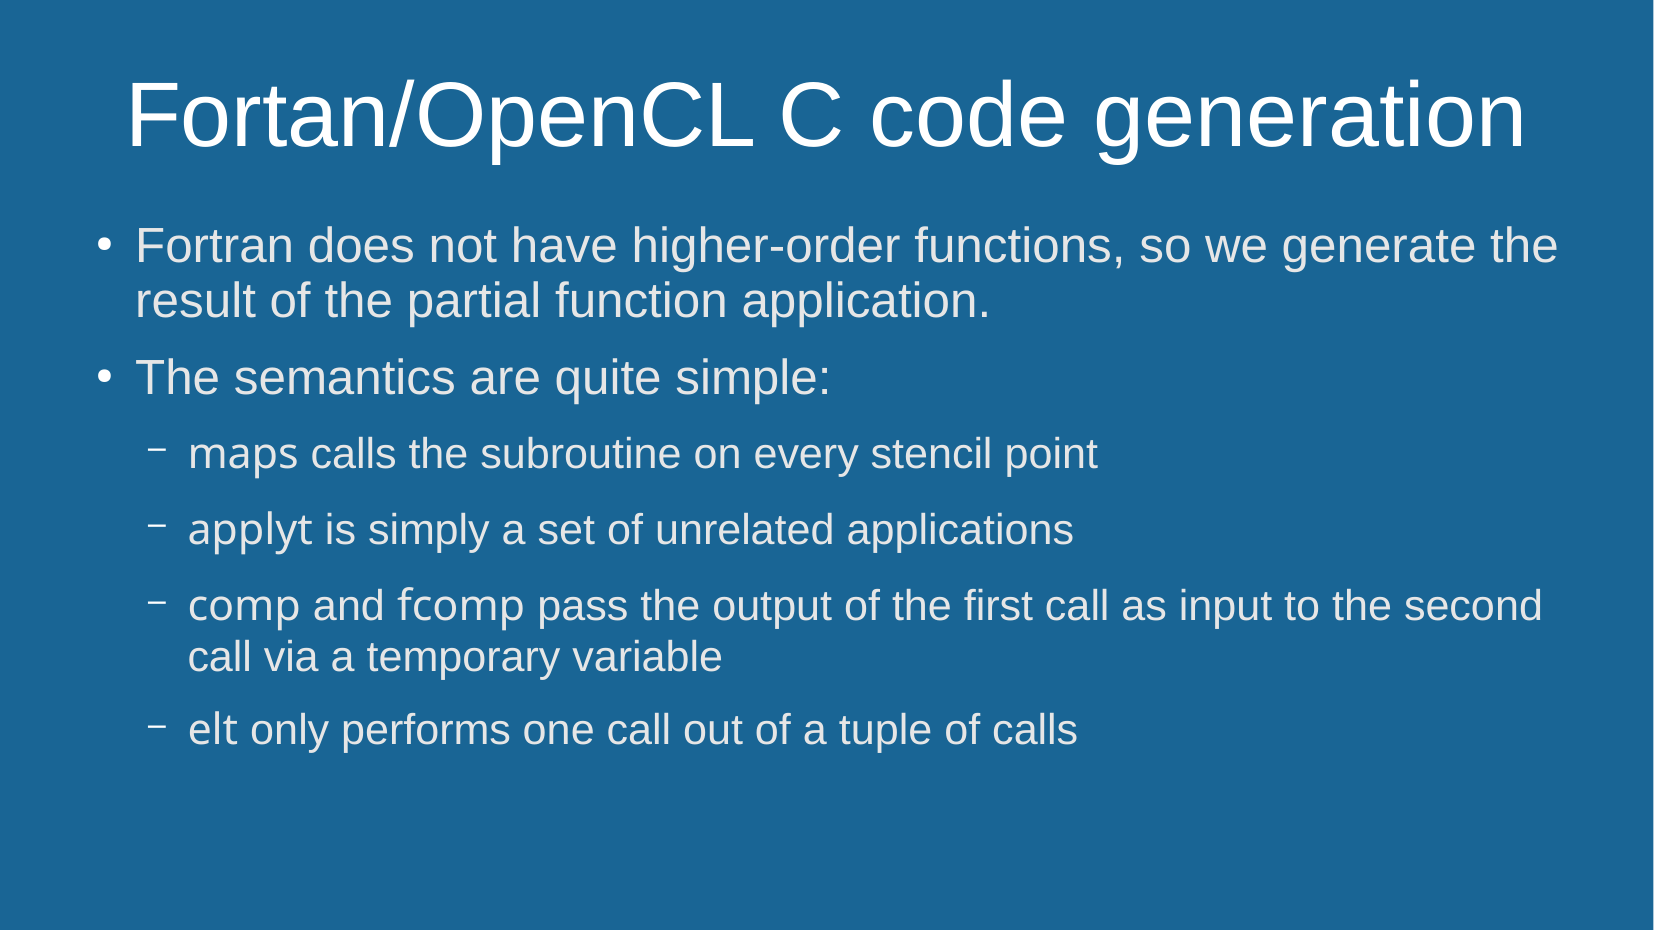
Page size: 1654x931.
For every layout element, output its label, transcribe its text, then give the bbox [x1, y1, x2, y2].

list Fortran does not have higher-order functions, so we generate the result of the partial function application. The semantics are quite simple: maps calls the subroutine on every stencil point applyt is simply a set of unrelated applications comp and fcomp pass the output of the first call as input to the second call via a temporary variable elt only performs one call out of a tuple of calls [82, 217, 1571, 758]
title Fortan/OpenCL C code generation [82, 37, 1571, 193]
